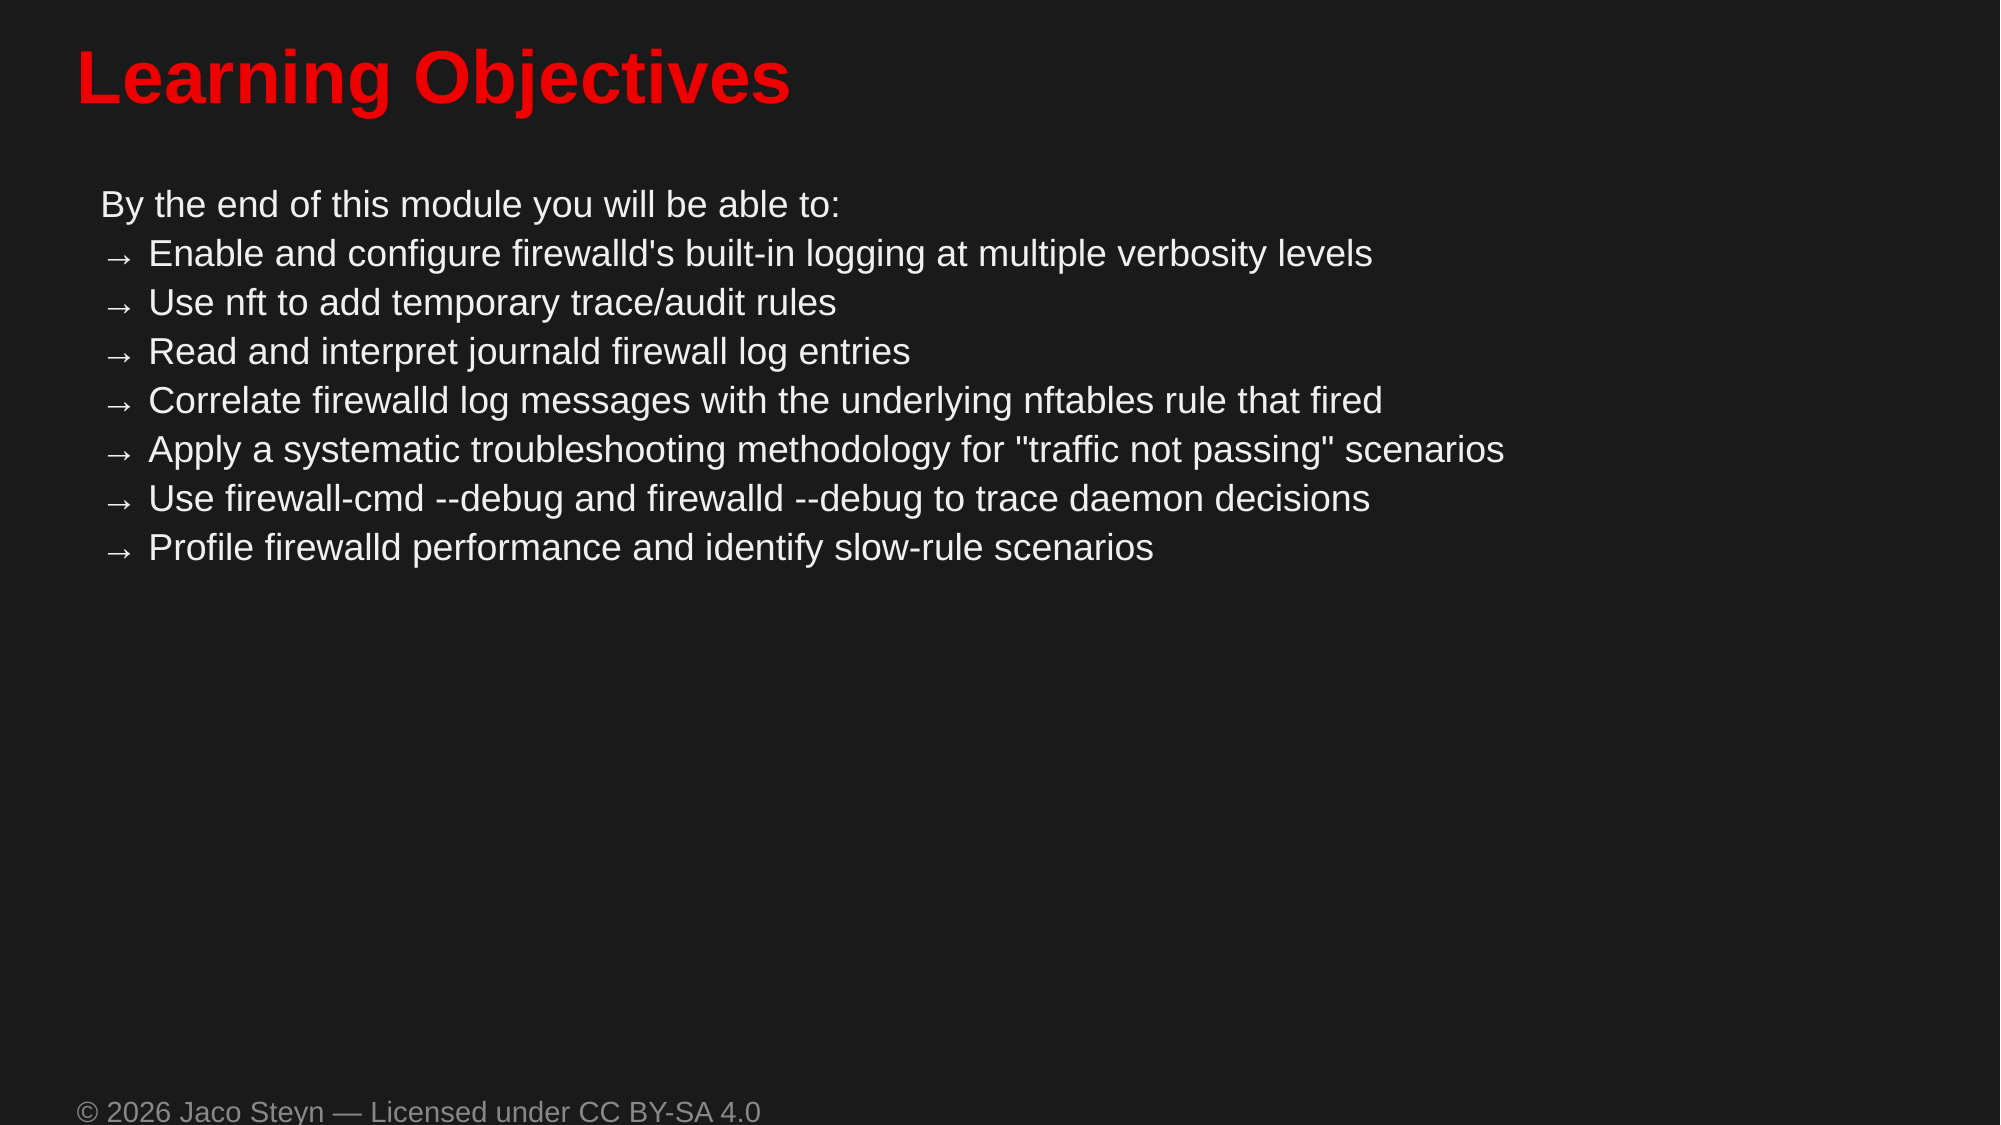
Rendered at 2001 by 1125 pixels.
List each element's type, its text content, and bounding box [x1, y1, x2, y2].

text_box © 2026 Jaco Steyn — Licensed under CC BY-SA 4.0 [59, 1083, 1942, 1120]
text_box By the end of this module you will be able to: → Enable and configure firewalld's built-in logging at multiple verbosity levels → Use nft to add temporary trace/audit rules → Read and interpret journald firewall log entries → Correlate firewalld log messages with the underlying nftables rule that fired → Apply a systematic troubleshooting methodology for "traffic not passing" scenarios → Use firewall-cmd --debug and firewalld --debug to trace daemon decisions → Profile firewalld performance and identify slow-rule scenarios [59, 171, 1942, 1083]
text_box Learning Objectives [59, 23, 1942, 154]
